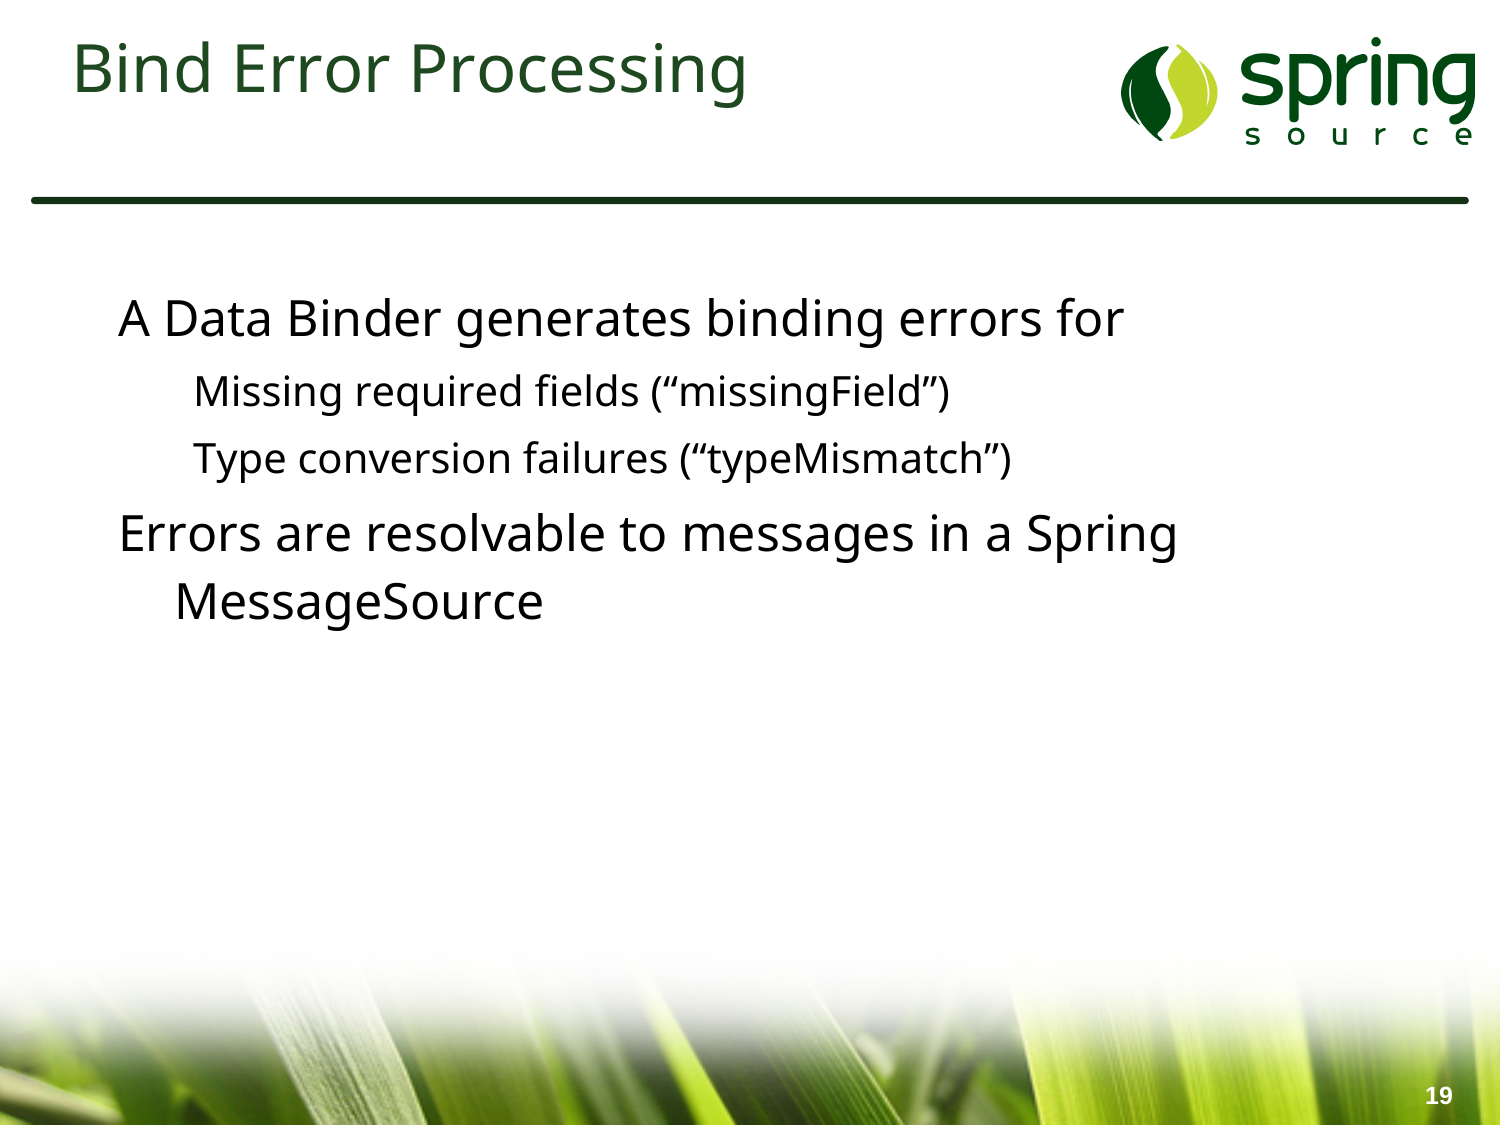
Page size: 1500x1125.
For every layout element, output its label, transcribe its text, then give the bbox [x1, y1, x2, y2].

list A Data Binder generates binding errors for Missing required fields (“missingField”) Type conversion failures (“typeMismatch”) Errors are resolvable to messages in a Spring MessageSource [103, 275, 1394, 938]
title Bind Error Processing [56, 13, 1089, 176]
picture [0, 944, 1500, 1125]
picture [1121, 37, 1475, 145]
